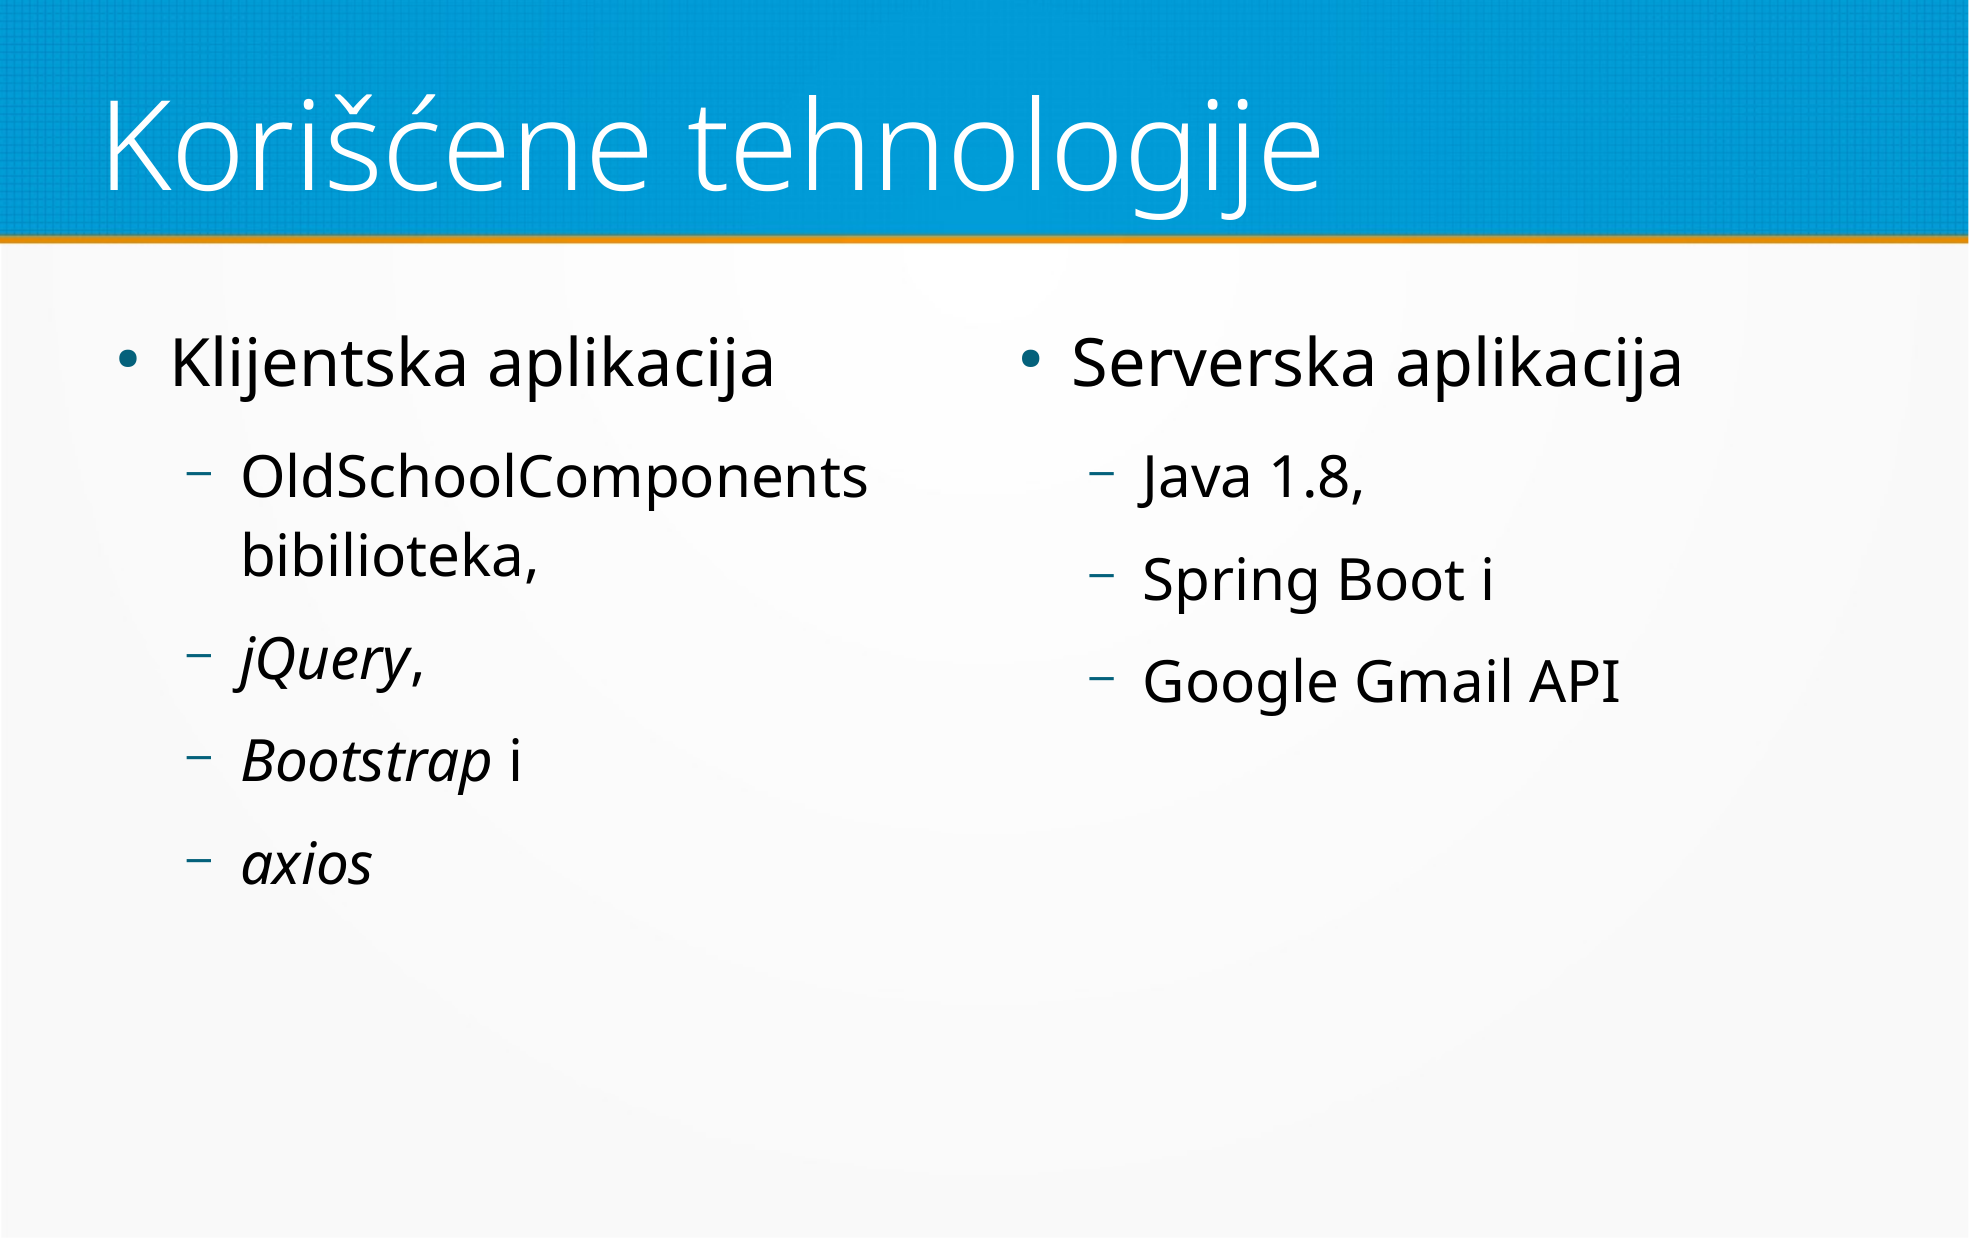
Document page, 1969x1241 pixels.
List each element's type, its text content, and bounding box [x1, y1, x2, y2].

title Korišćene tehnologije [98, 19, 1870, 227]
picture [0, 233, 1969, 1241]
list Serverska aplikacija Java 1.8, Spring Boot i Google Gmail API [1001, 315, 1861, 1081]
list Klijentska aplikacija OldSchoolComponents bibilioteka, jQuery, Bootstrap i axios [98, 315, 958, 1081]
